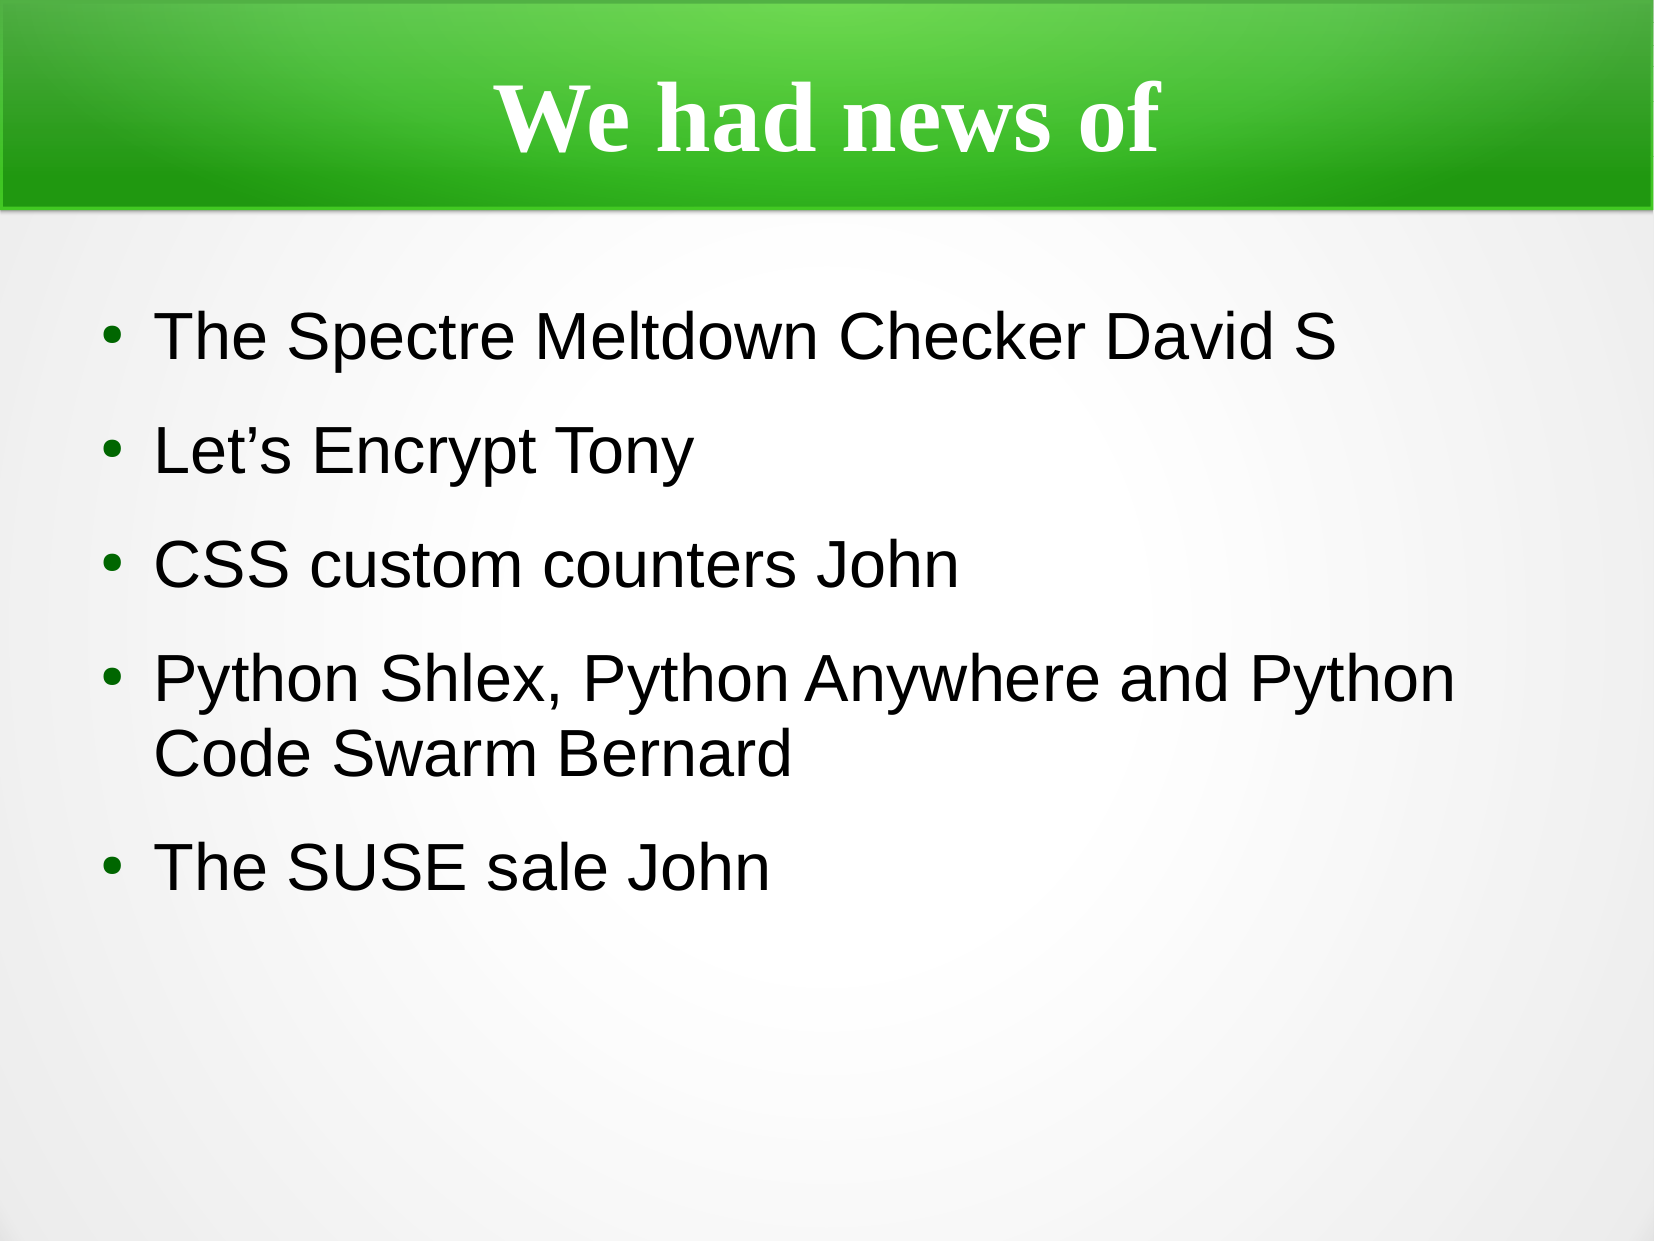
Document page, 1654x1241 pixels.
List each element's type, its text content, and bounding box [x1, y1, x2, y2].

list The Spectre Meltdown Checker David S Let’s Encrypt Tony CSS custom counters John Python Shlex, Python Anywhere and Python Code Swarm Bernard The SUSE sale John [82, 299, 1571, 1019]
title We had news of [82, 45, 1571, 192]
